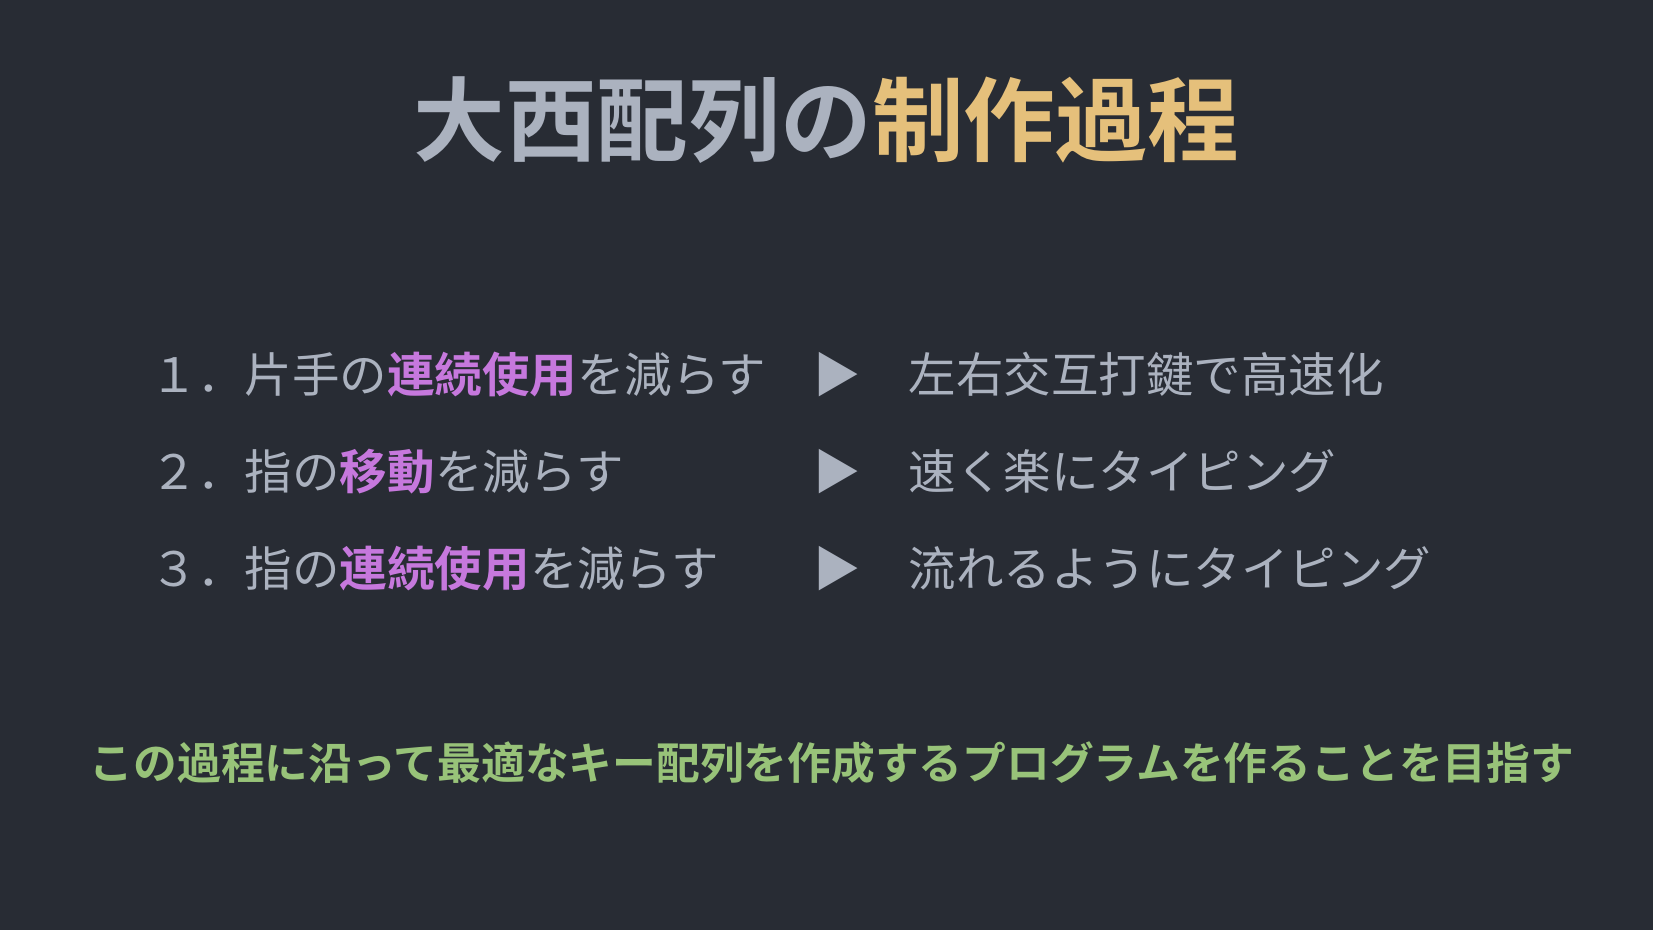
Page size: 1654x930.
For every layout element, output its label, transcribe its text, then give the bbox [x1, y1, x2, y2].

text_box この過程に沿って最適なキー配列を作成するプログラムを作ることを目指す [75, 721, 1613, 863]
list １．片手の連続使用を減らす ▶ 左右交互打鍵で高速化 ２．指の移動を減らす ▶ 速く楽にタイピング ３．指の連続使用を減らす ▶ 流れるようにタイピング [82, 337, 1571, 601]
title 大西配列の制作過程 [82, 37, 1571, 193]
